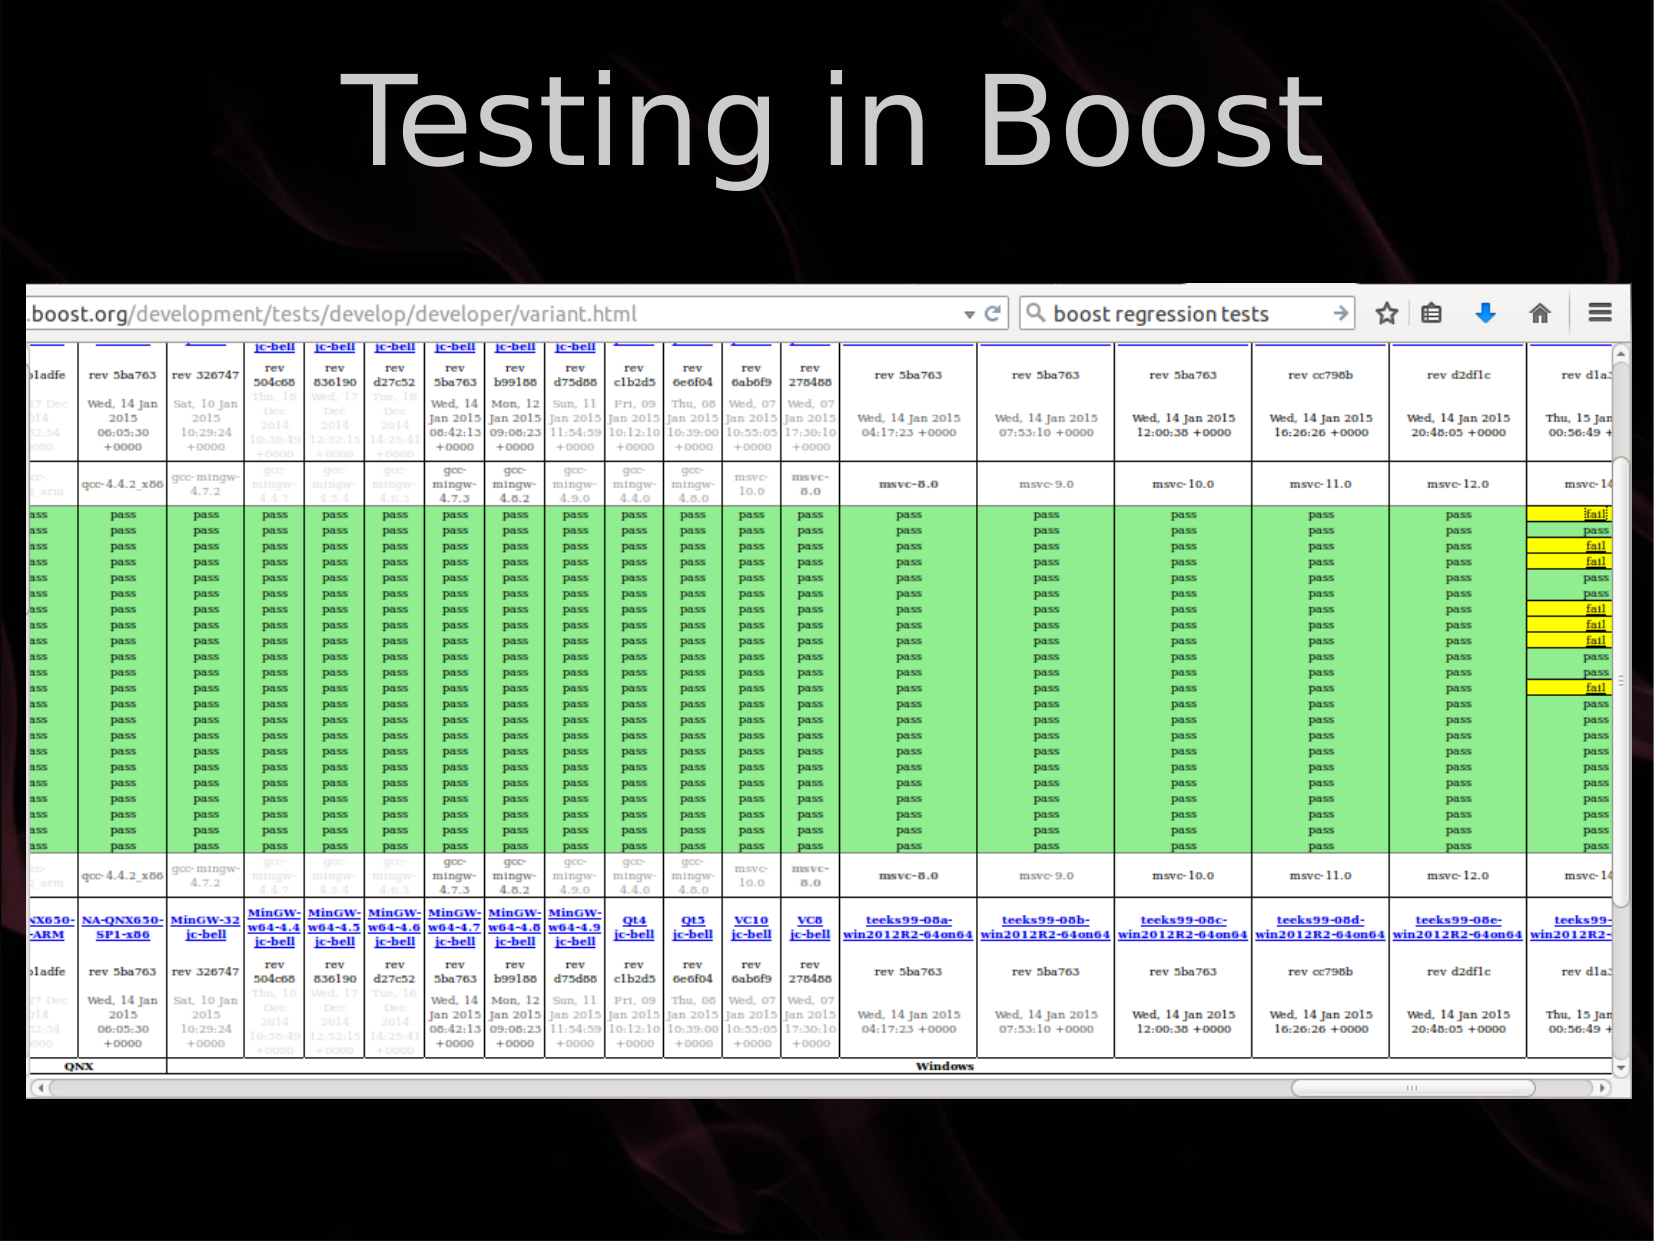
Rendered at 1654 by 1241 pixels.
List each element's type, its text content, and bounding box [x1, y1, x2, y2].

picture [0, 0, 1654, 1241]
title Testing in Boost [90, 45, 1579, 200]
